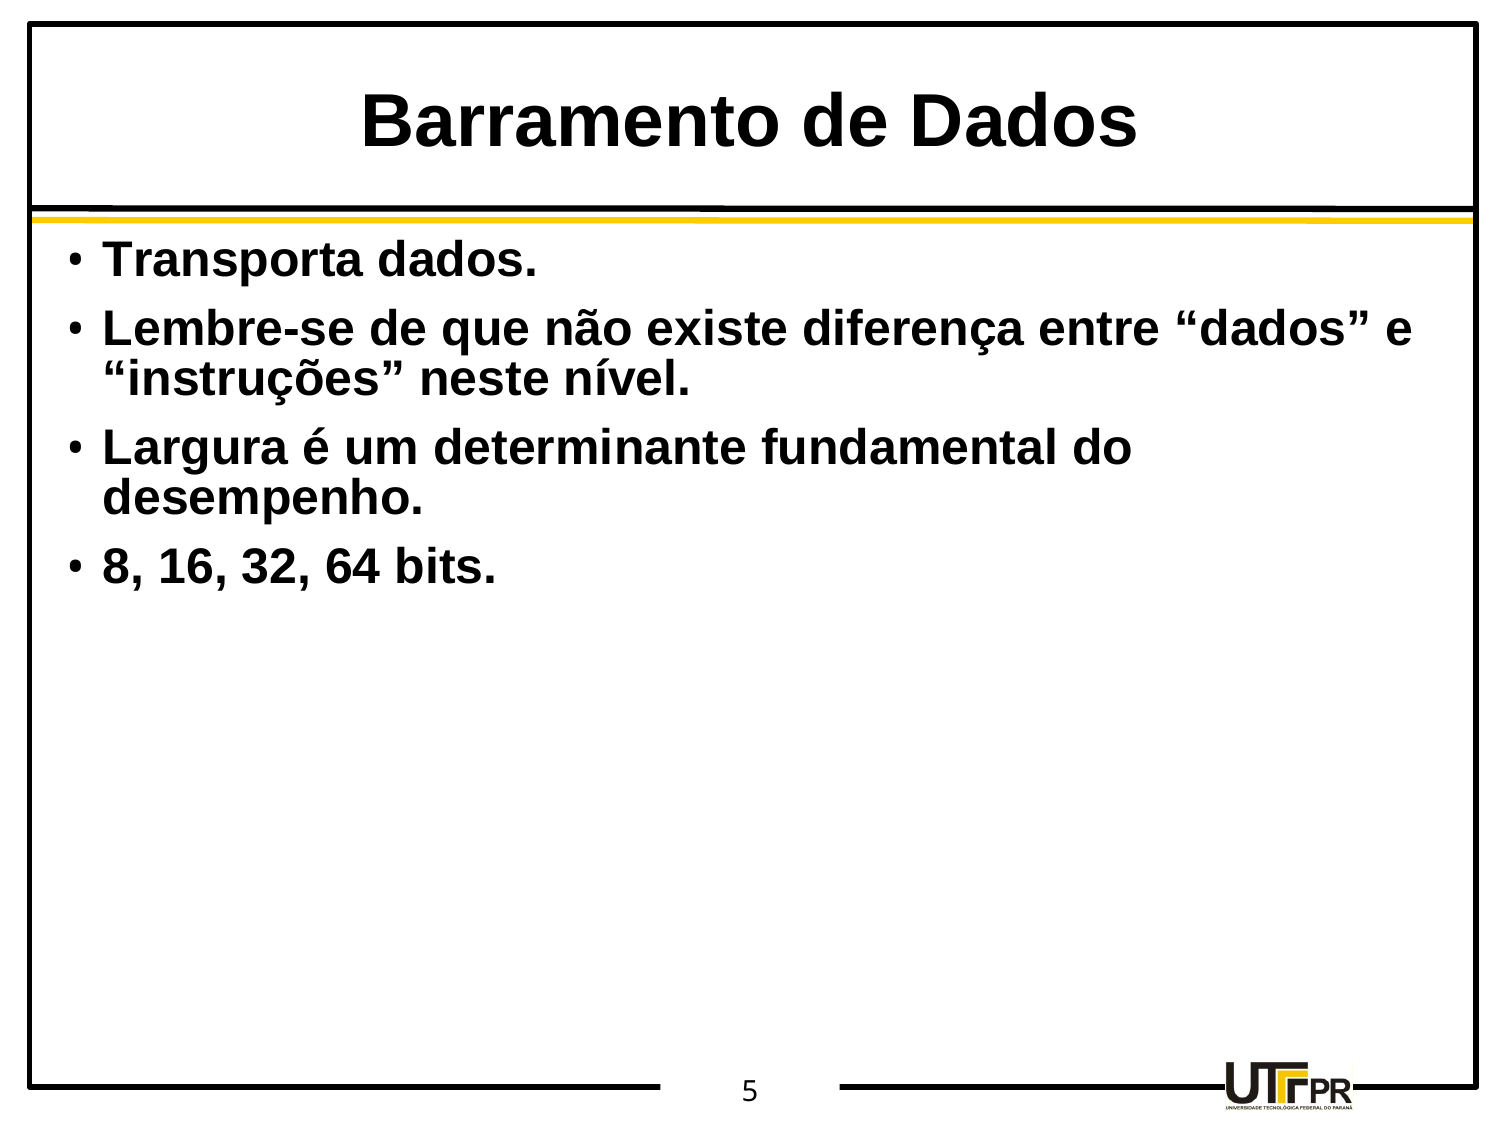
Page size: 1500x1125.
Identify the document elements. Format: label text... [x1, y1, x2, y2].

list Transporta dados. Lembre-se de que não existe diferença entre “dados” e “instruções” neste nível. Largura é um determinante fundamental do desempenho. 8, 16, 32, 64 bits. [29, 236, 1447, 1027]
picture [1225, 1062, 1353, 1110]
title Barramento de Dados [41, 38, 1459, 207]
